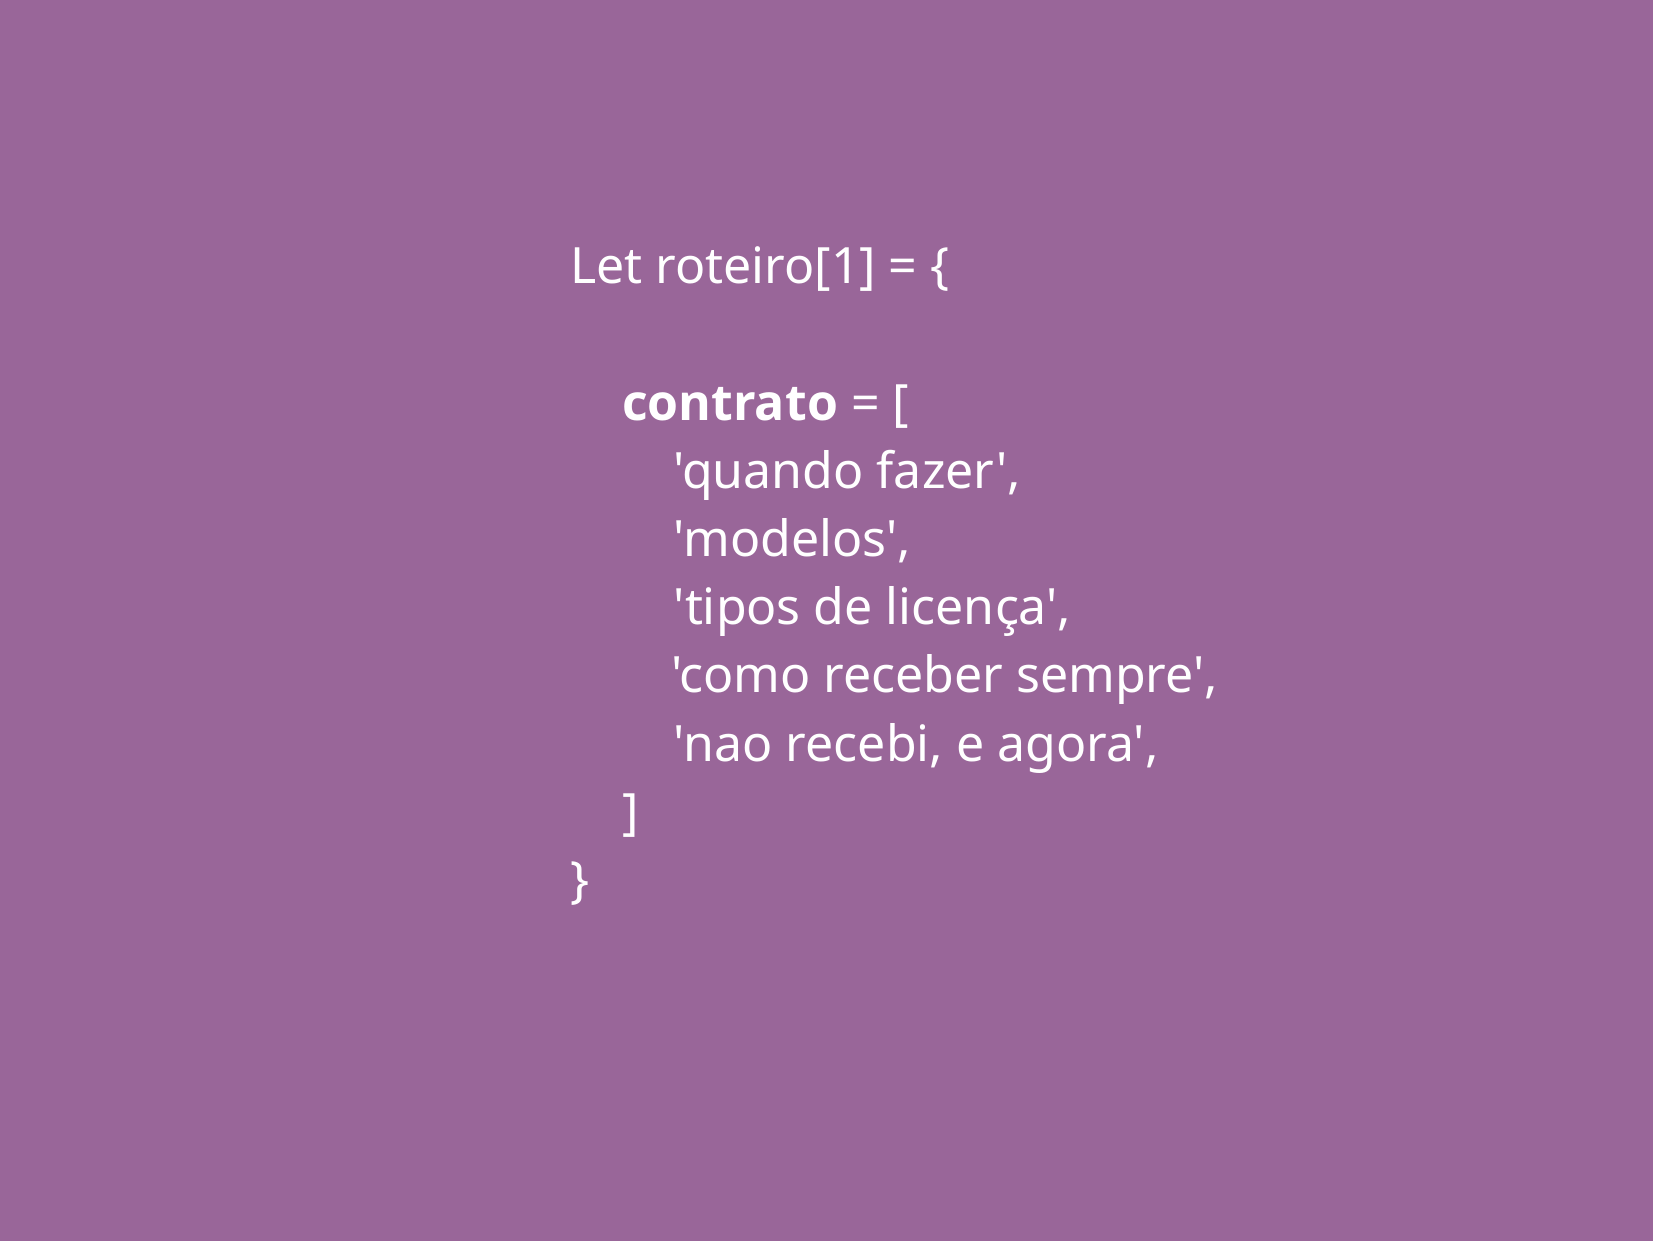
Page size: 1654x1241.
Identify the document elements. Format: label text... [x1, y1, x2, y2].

text_box Let roteiro[1] = { contrato = [ 'quando fazer', 'modelos', 'tipos de licença', 'como receber sempre', 'nao recebi, e agora', ] } [570, 319, 1291, 823]
